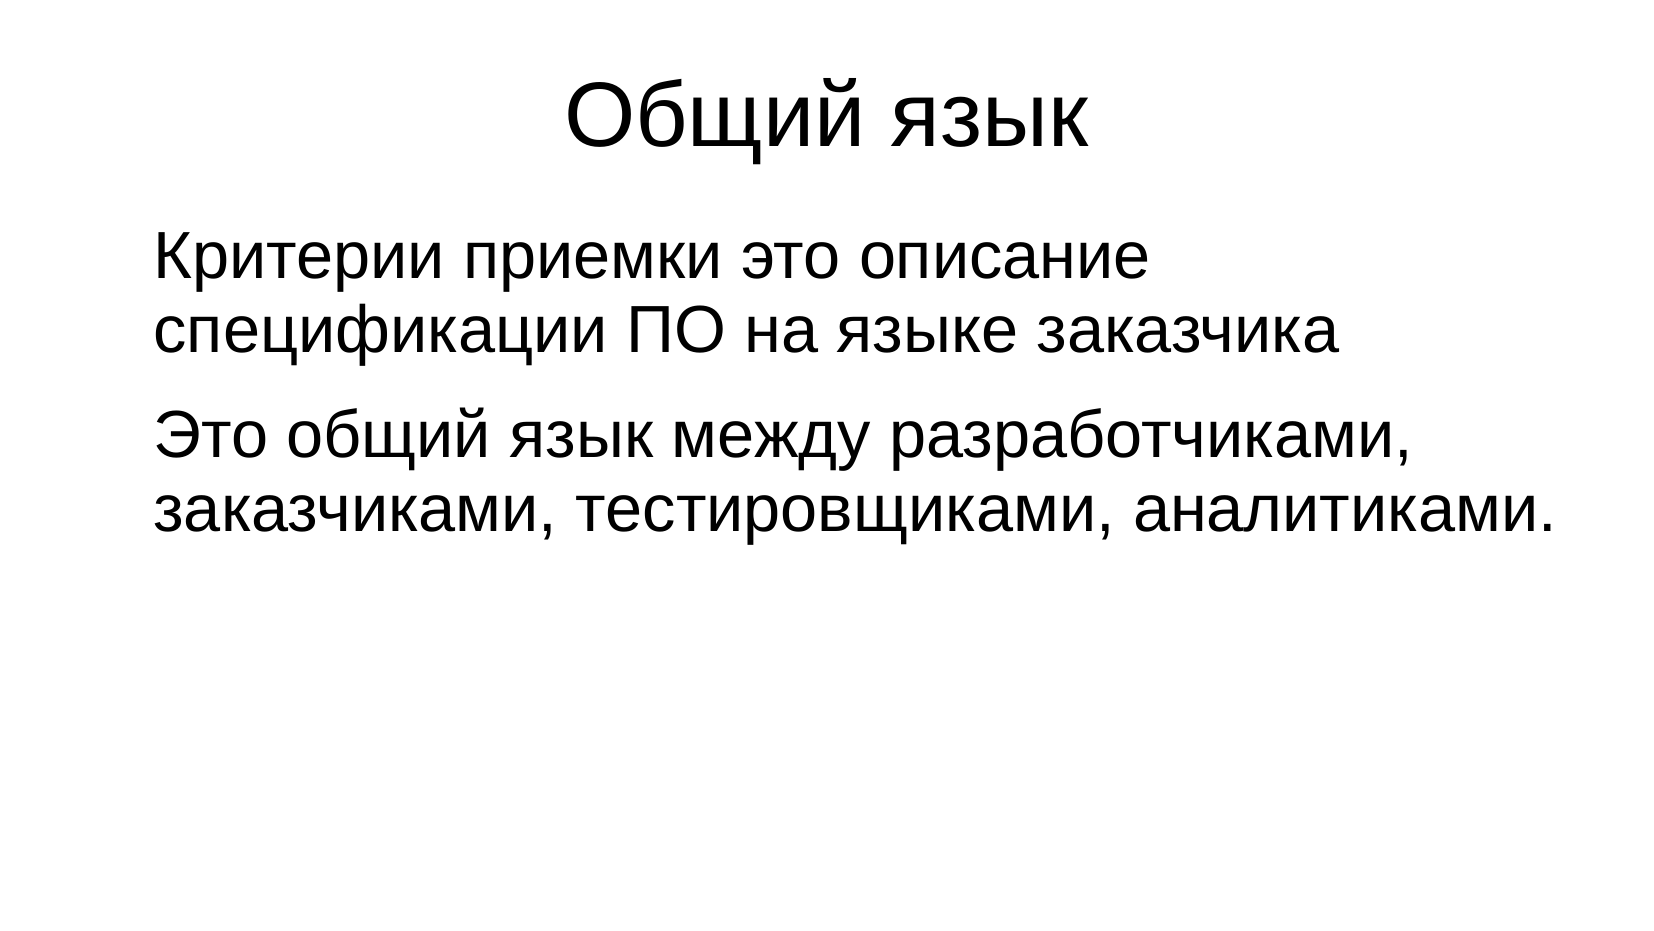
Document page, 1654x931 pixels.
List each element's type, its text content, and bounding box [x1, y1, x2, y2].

title Общий язык [82, 37, 1571, 193]
list Критерии приемки это описание спецификации ПО на языке заказчика Это общий язык между разработчиками, заказчиками, тестировщиками, аналитиками. [82, 217, 1571, 758]
